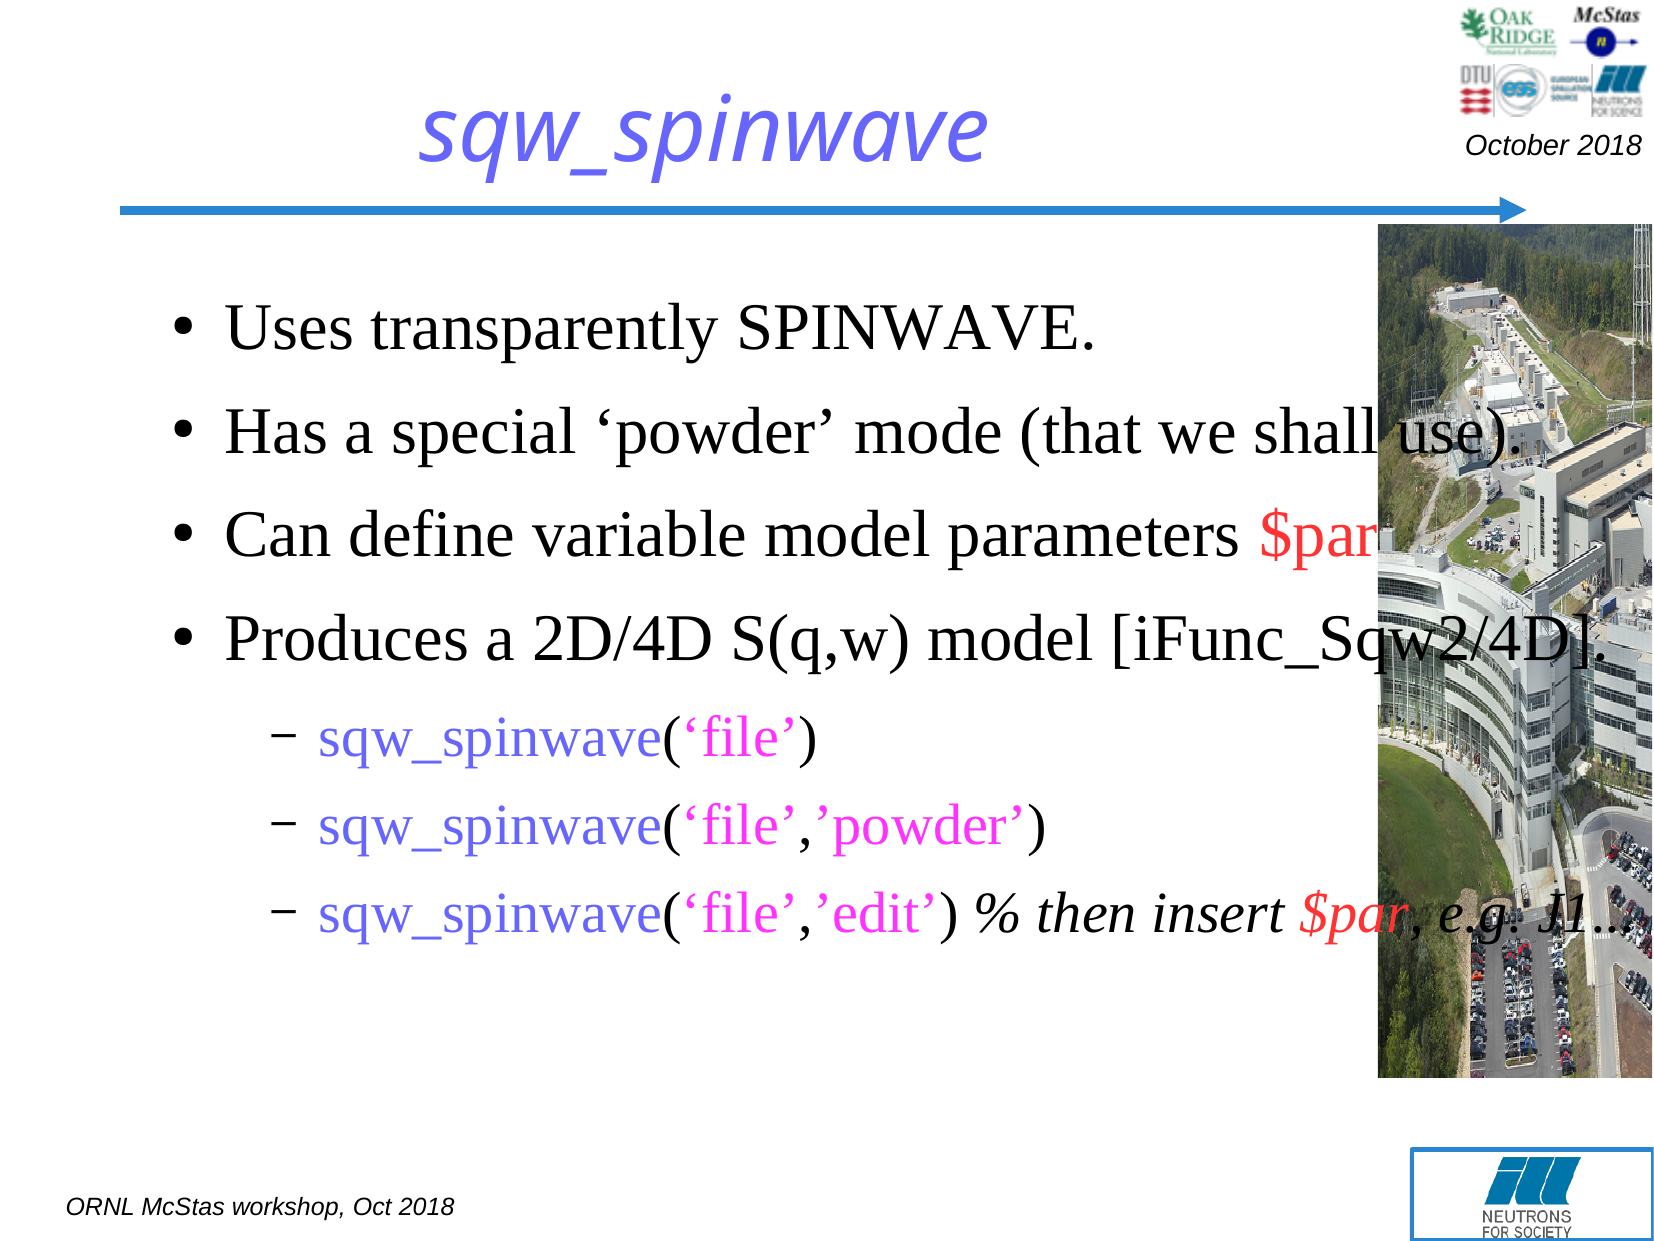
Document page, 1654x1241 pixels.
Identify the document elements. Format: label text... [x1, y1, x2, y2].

title sqw_spinwave [82, 49, 1328, 203]
picture [1377, 224, 1653, 1078]
picture [1459, 64, 1649, 117]
picture [1458, 6, 1650, 59]
list Uses transparently SPINWAVE. Has a special ‘powder’ mode (that we shall use). Can define variable model parameters $par Produces a 2D/4D S(q,w) model [iFunc_Sqw2/4D]. sqw_spinwave(‘file’) sqw_spinwave(‘file’,’powder’) sqw_spinwave(‘file’,’edit’) % then insert $par, e.g. J1... [82, 290, 1641, 1034]
picture [1479, 1153, 1583, 1241]
